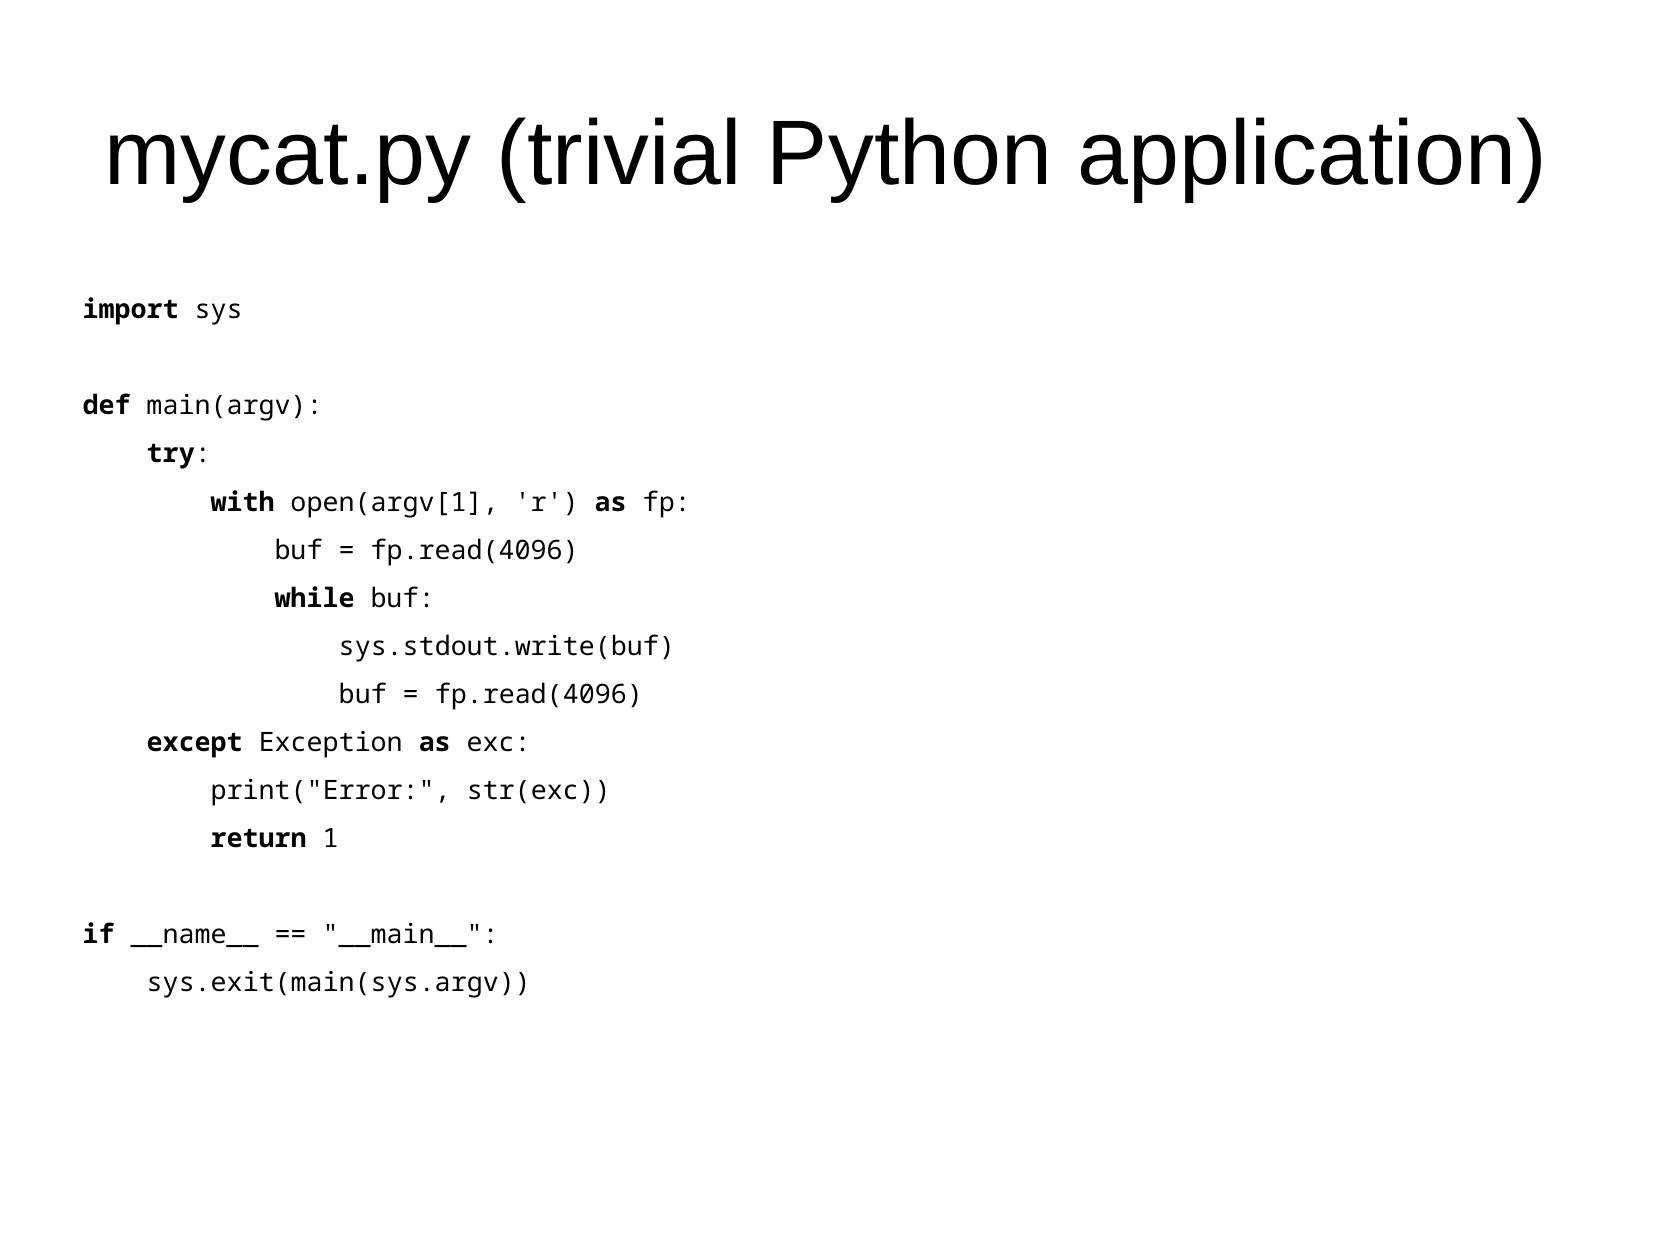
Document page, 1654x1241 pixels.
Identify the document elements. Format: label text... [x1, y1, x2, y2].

title mycat.py (trivial Python application) [82, 49, 1571, 257]
list import sys def main(argv): try: with open(argv[1], 'r') as fp: buf = fp.read(4096) while buf: sys.stdout.write(buf) buf = fp.read(4096) except Exception as exc: print("Error:", str(exc)) return 1 if __name__ == "__main__": sys.exit(main(sys.argv)) [82, 290, 1571, 1010]
